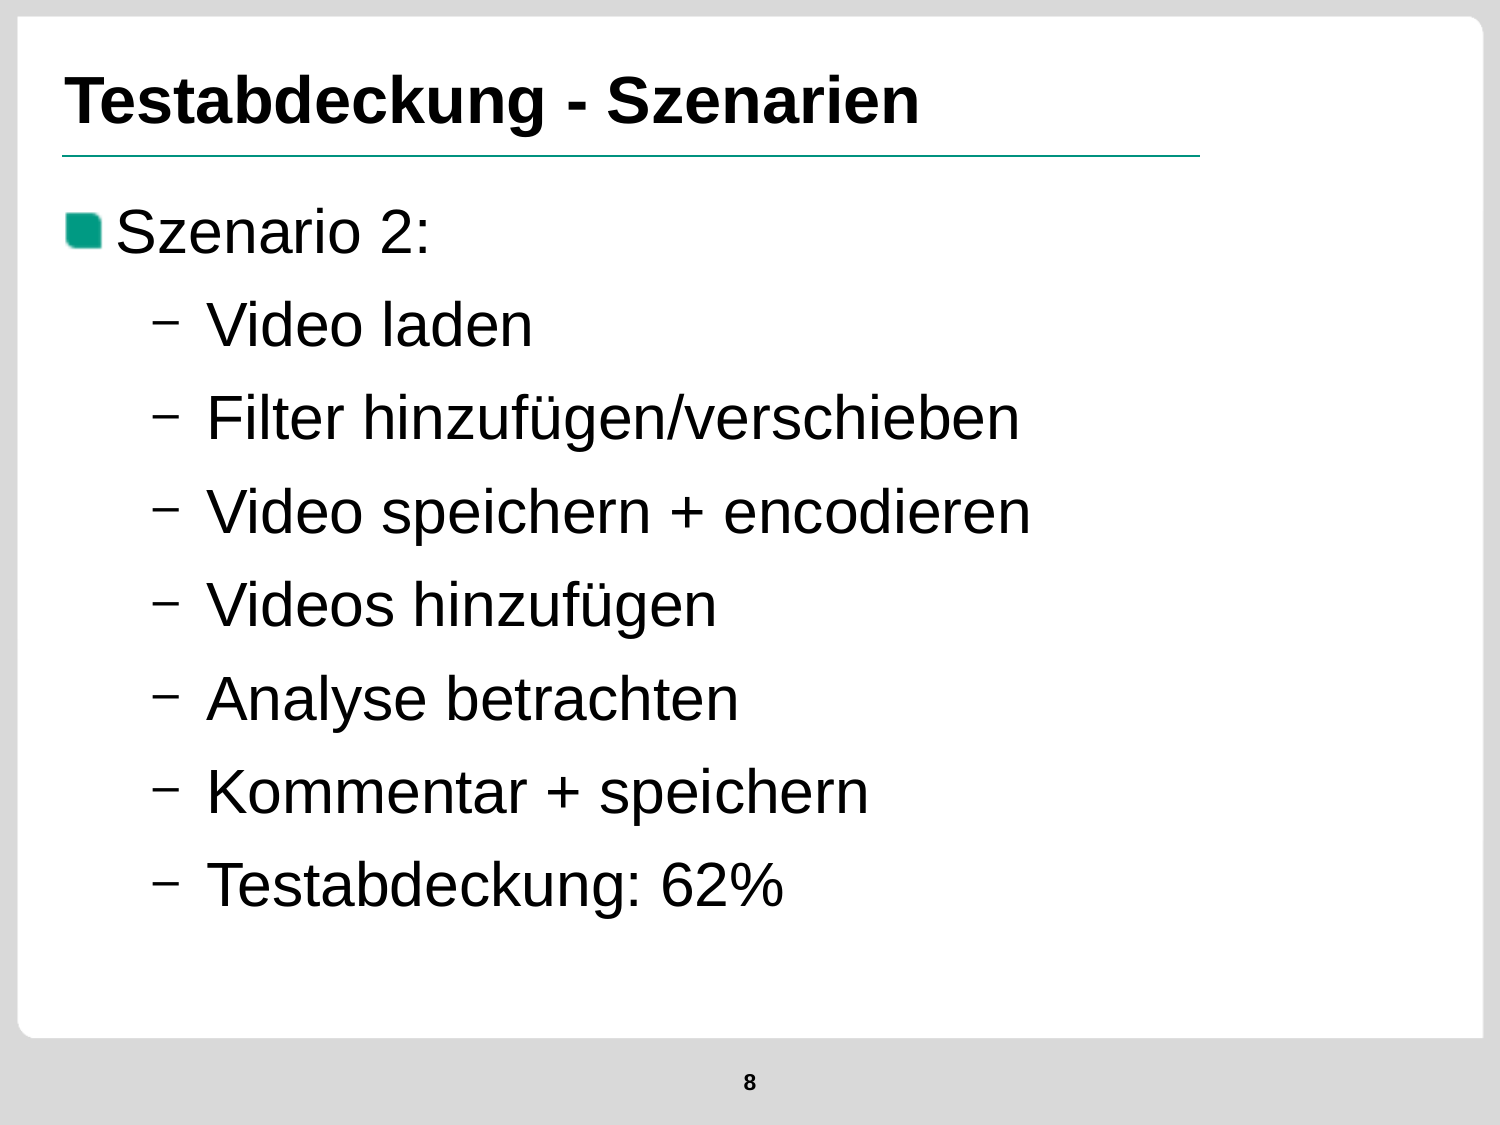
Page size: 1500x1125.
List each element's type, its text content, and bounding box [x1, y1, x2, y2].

picture [0, 0, 1500, 1125]
title Testabdeckung - Szenarien [64, 54, 1114, 147]
list Szenario 2: Video laden Filter hinzufügen/verschieben Video speichern + encodieren Videos hinzufügen Analyse betrachten Kommentar + speichern Testabdeckung: 62% [64, 196, 1436, 1000]
